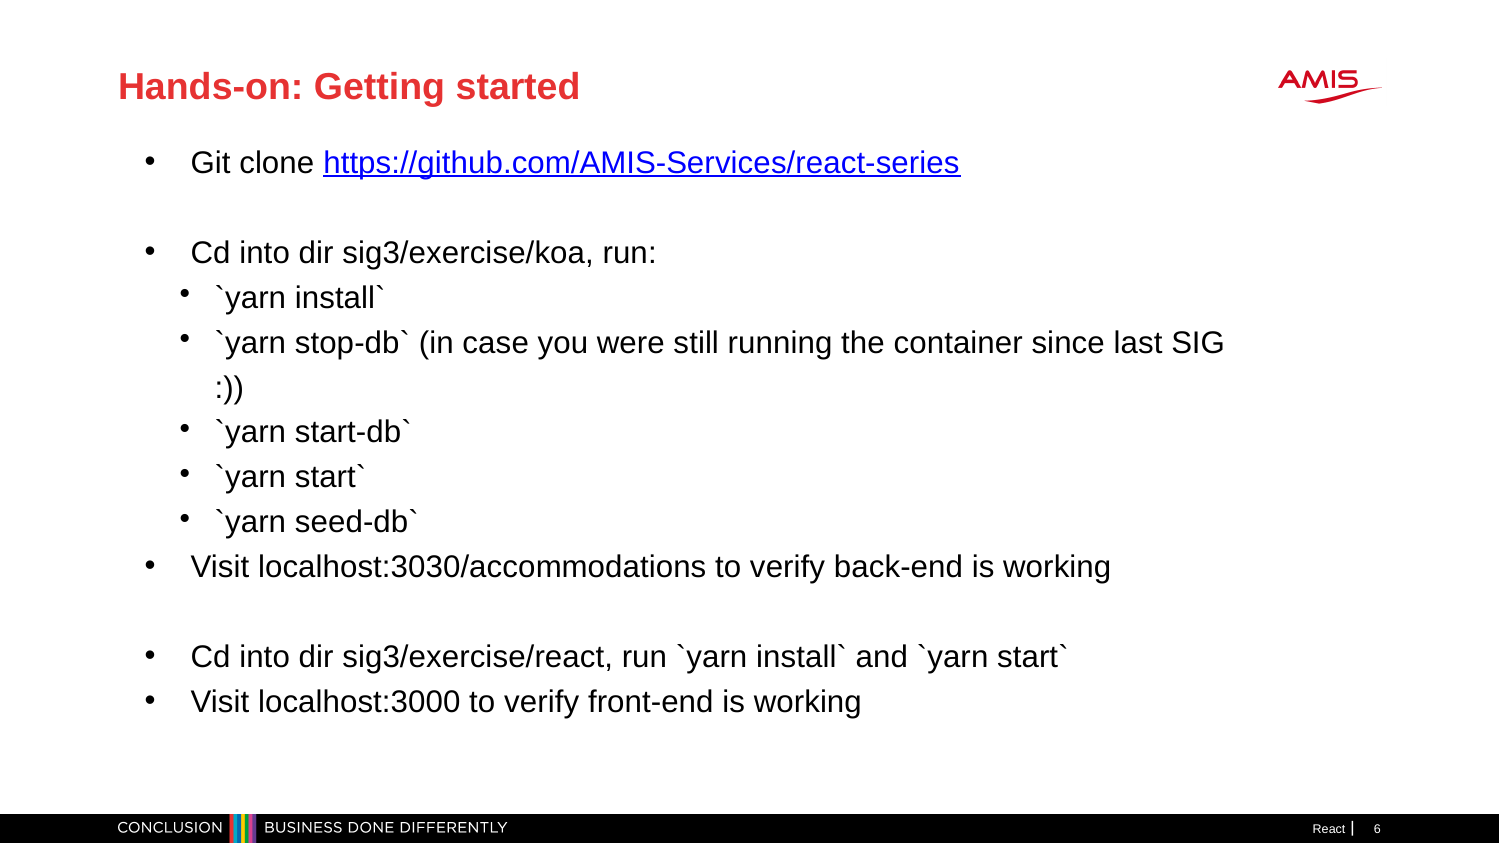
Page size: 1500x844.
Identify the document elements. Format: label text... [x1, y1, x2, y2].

text_box Git clone https://github.com/AMIS-Services/react-series Cd into dir sig3/exercise/koa, run: `yarn install` `yarn stop-db` (in case you were still running the container since last SIG :)) `yarn start-db` `yarn start` `yarn seed-db` Visit localhost:3030/accommodations to verify back-end is working Cd into dir sig3/exercise/react, run `yarn install` and `yarn start` Visit localhost:3000 to verify front-end is working [143, 89, 1230, 727]
text_box React [814, 820, 1346, 838]
text_box Hands-on: Getting started [118, 47, 1204, 129]
text_box <number> [1358, 820, 1381, 838]
picture [0, 814, 236, 843]
picture [1204, 58, 1387, 106]
picture [239, 814, 1499, 843]
